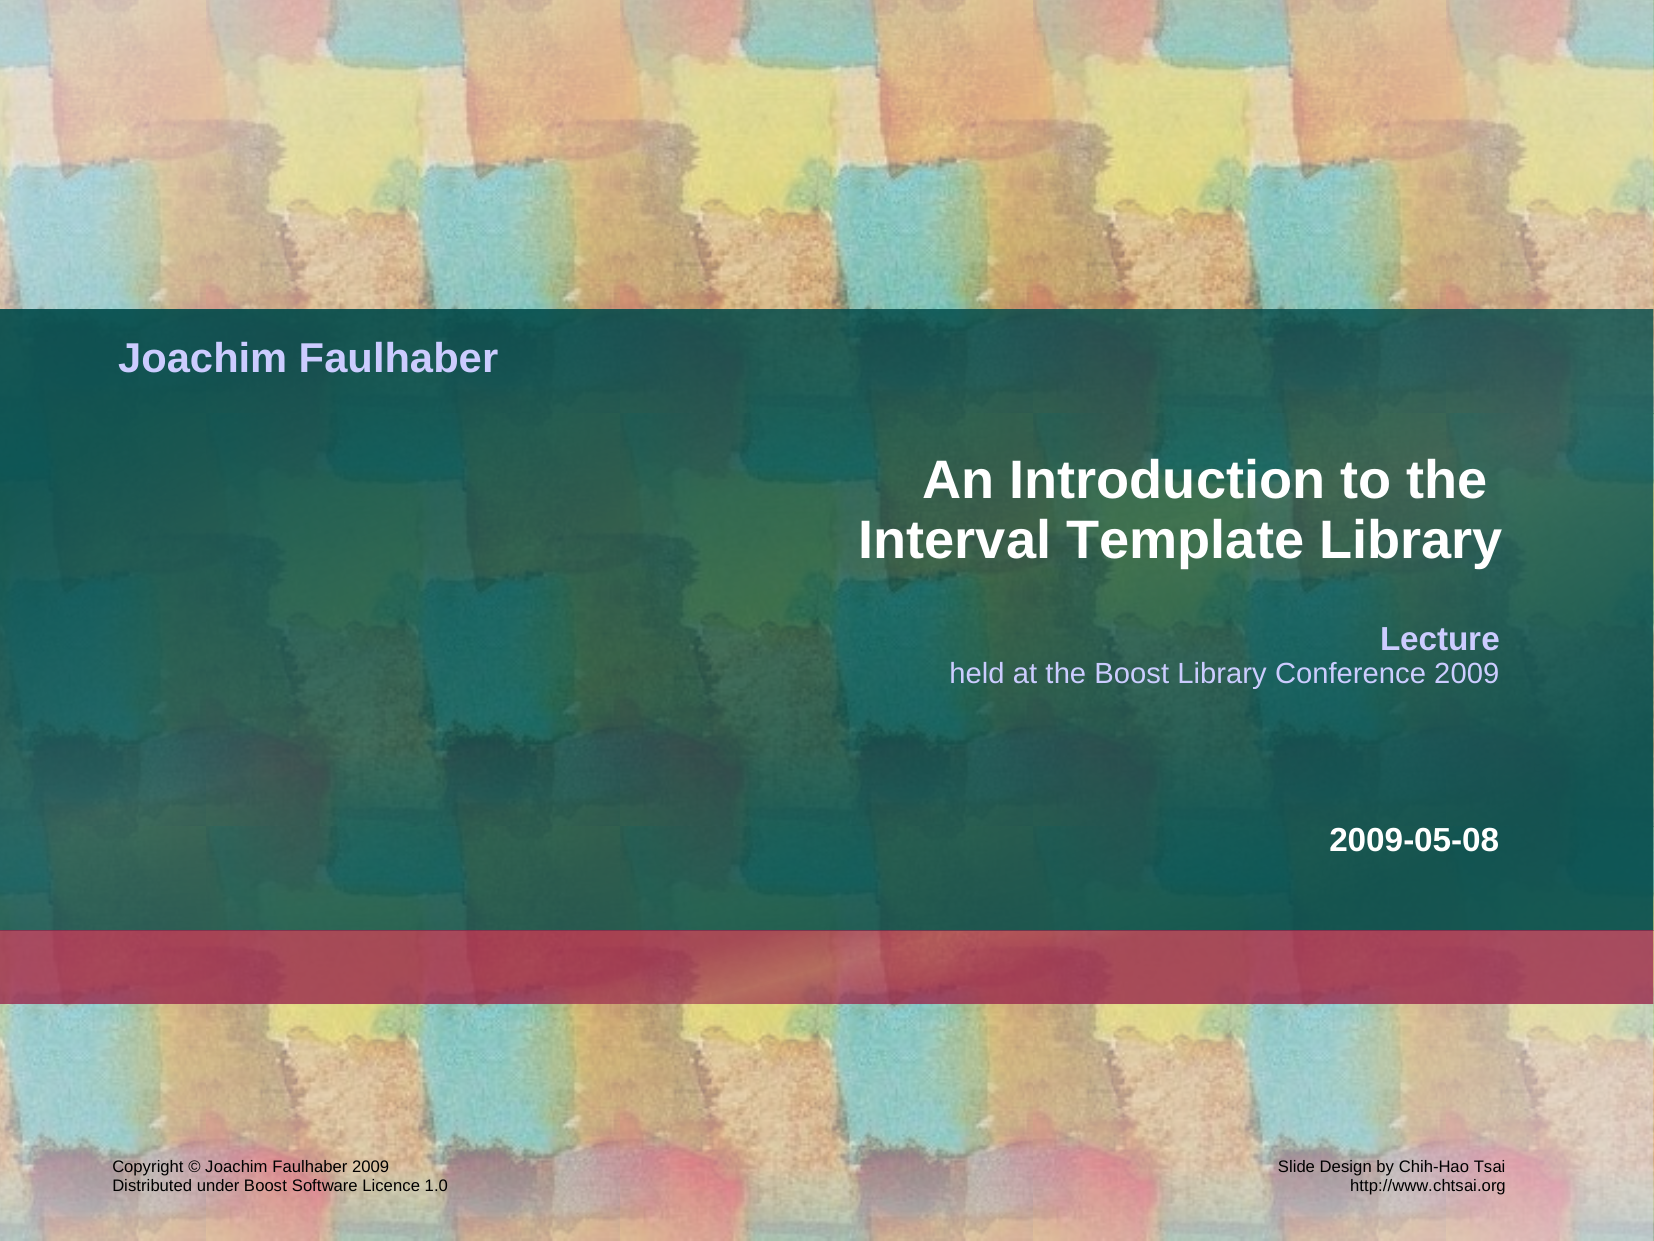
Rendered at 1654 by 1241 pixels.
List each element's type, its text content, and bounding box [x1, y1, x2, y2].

title An Introduction to the Interval Template Library [708, 442, 1504, 577]
